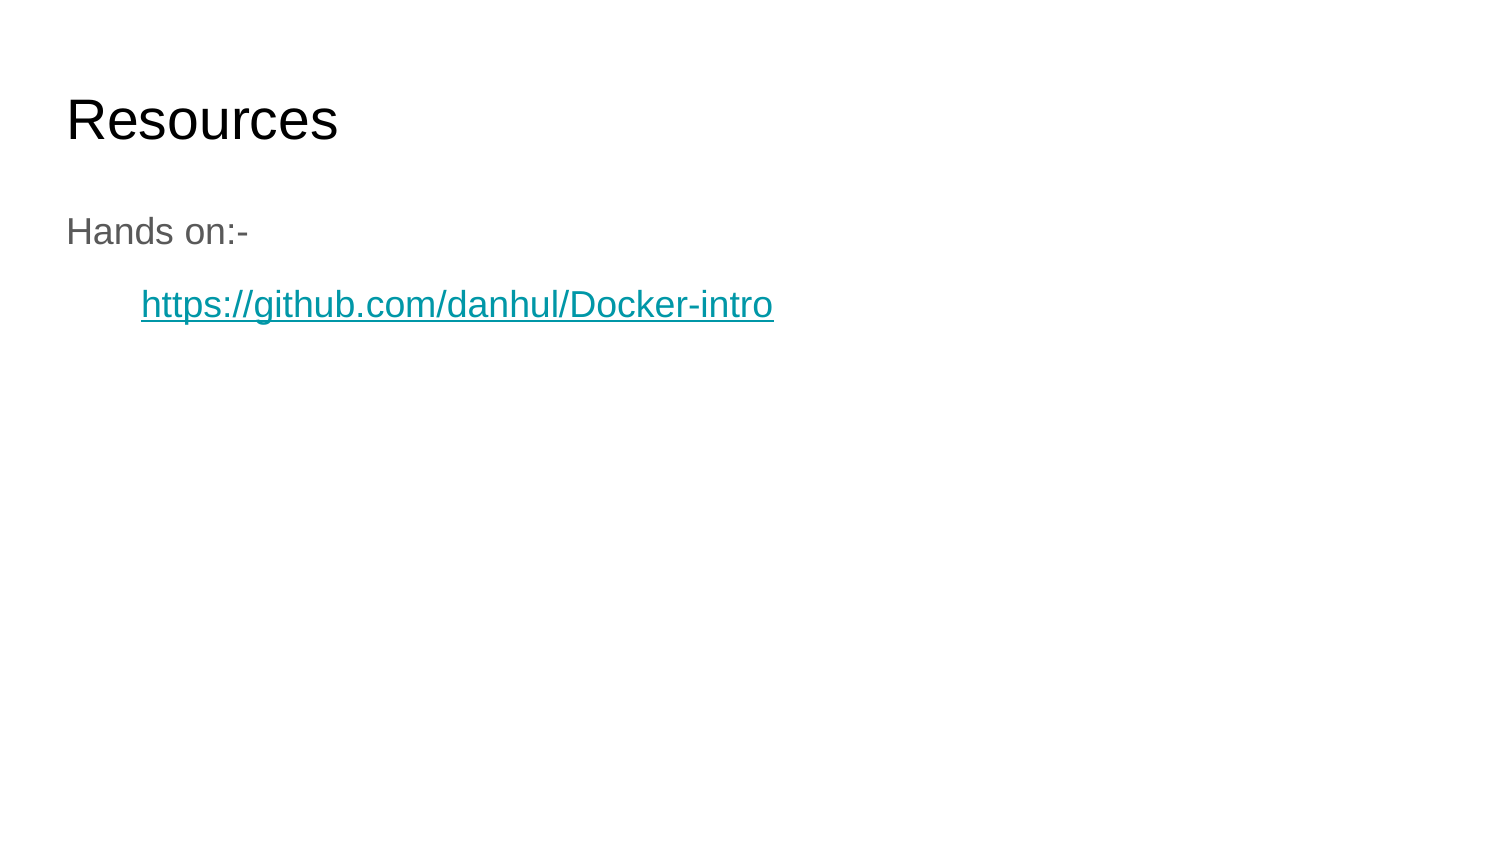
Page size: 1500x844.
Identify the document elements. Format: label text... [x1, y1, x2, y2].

list Hands on:- https://github.com/danhul/Docker-intro [51, 189, 1449, 750]
title Resources [51, 72, 1449, 167]
